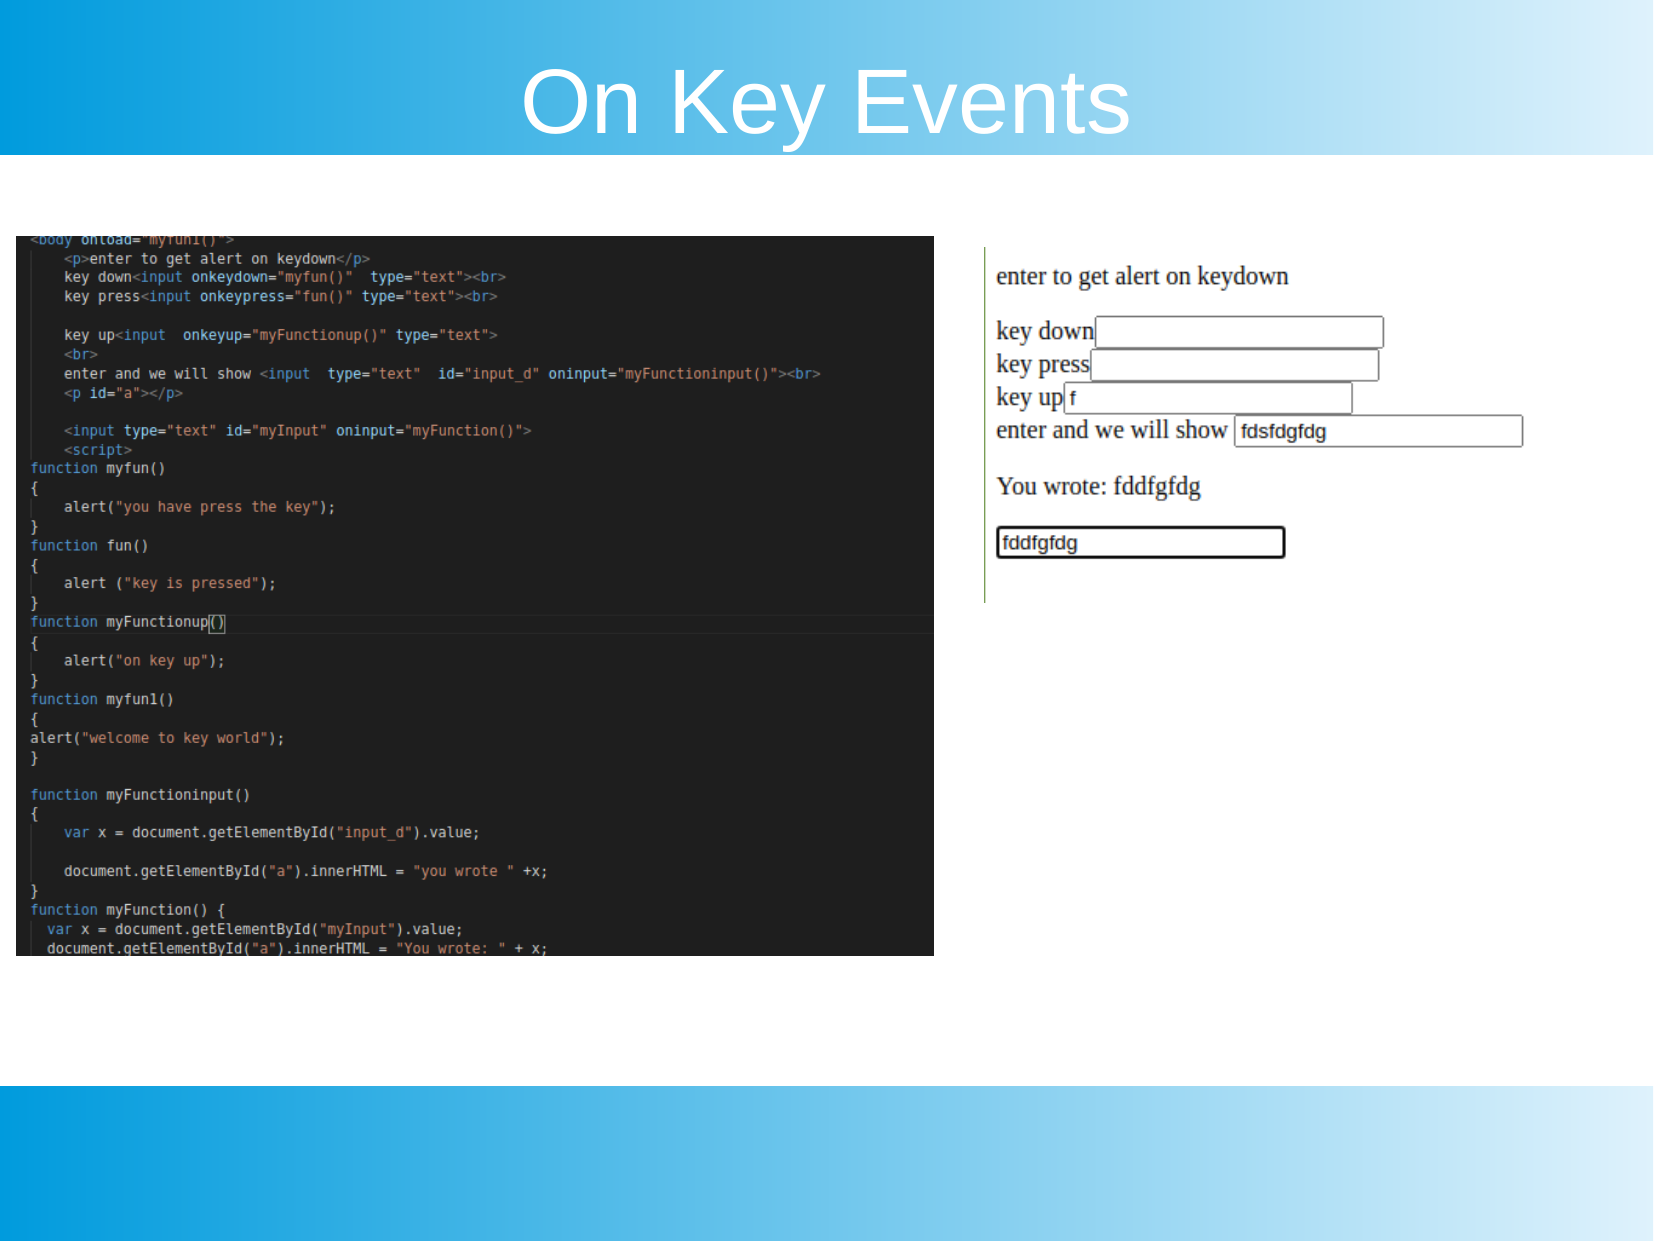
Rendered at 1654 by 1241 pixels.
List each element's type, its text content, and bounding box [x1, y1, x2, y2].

title On Key Events [82, 49, 1571, 155]
picture [16, 236, 934, 956]
picture [984, 247, 1630, 603]
